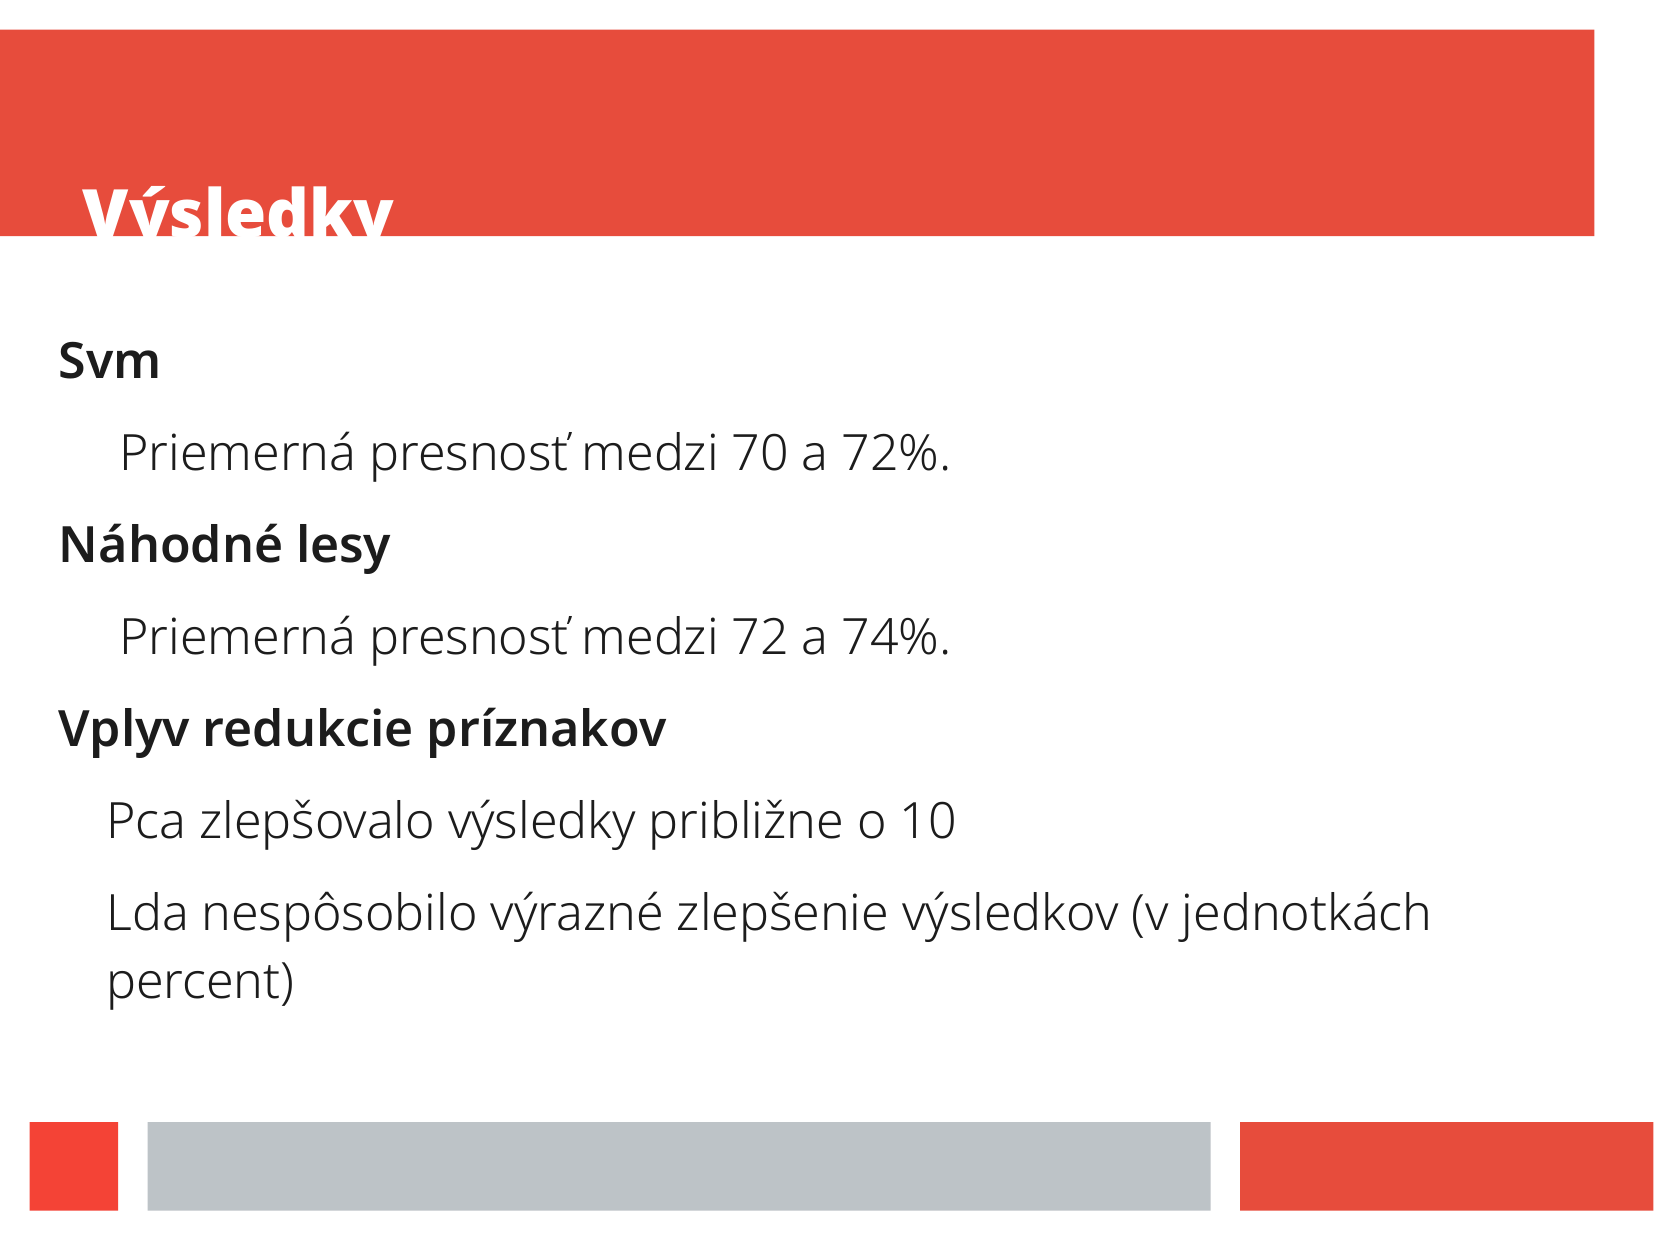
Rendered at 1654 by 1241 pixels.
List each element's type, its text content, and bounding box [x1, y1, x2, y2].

list Svm Priemerná presnosť medzi 70 a 72%. Náhodné lesy Priemerná presnosť medzi 72 a 74%. Vplyv redukcie príznakov Pca zlepšovalo výsledky približne o 10 Lda nespôsobilo výrazné zlepšenie výsledkov (v jednotkách percent) [59, 324, 1565, 1093]
title Výsledky [82, 49, 1571, 257]
